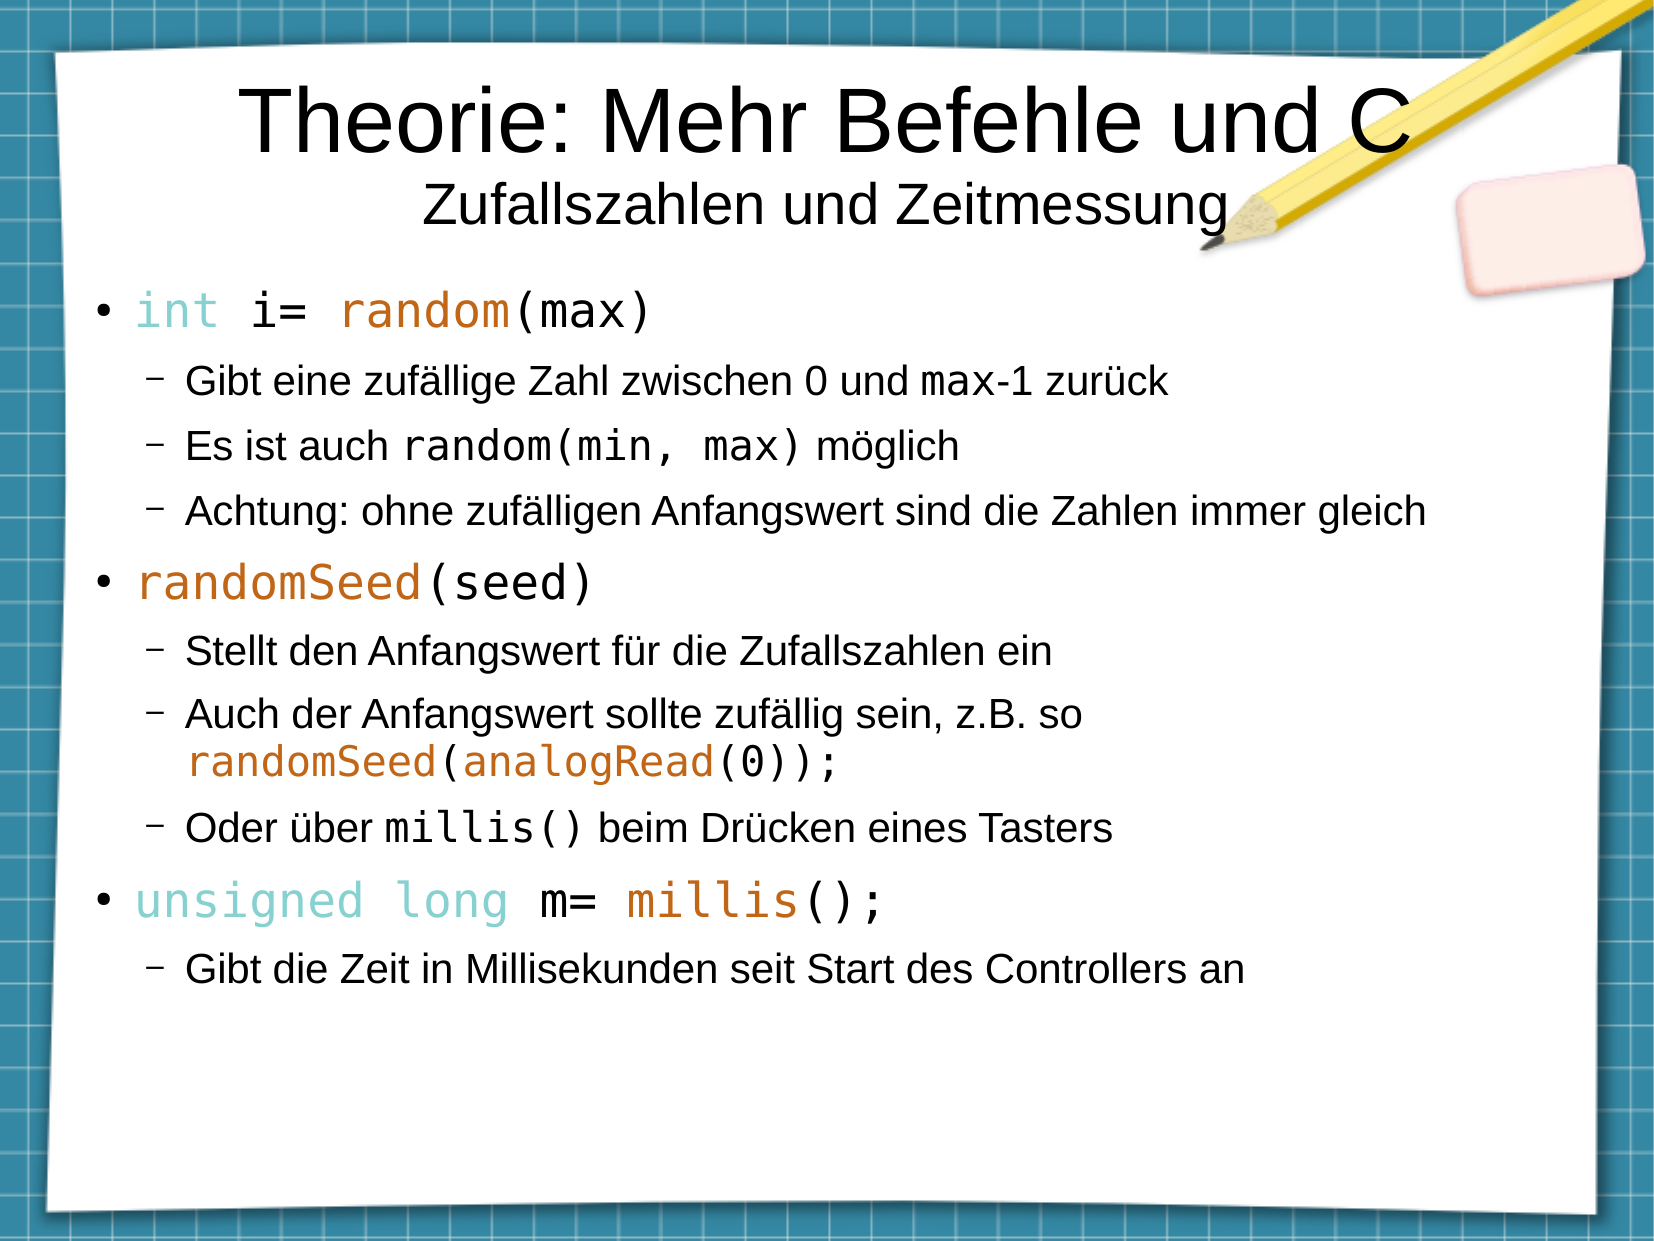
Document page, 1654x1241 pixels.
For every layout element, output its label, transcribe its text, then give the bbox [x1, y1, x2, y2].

title Theorie: Mehr Befehle und C Zufallszahlen und Zeitmessung [82, 49, 1571, 257]
picture [0, 0, 1654, 1241]
list int i= random(max) Gibt eine zufällige Zahl zwischen 0 und max-1 zurück Es ist auch random(min, max) möglich Achtung: ohne zufälligen Anfangswert sind die Zahlen immer gleich randomSeed(seed) Stellt den Anfangswert für die Zufallszahlen ein Auch der Anfangswert sollte zufällig sein, z.B. so randomSeed(analogRead(0)); Oder über millis() beim Drücken eines Tasters unsigned long m= millis(); Gibt die Zeit in Millisekunden seit Start des Controllers an [82, 283, 1571, 1003]
